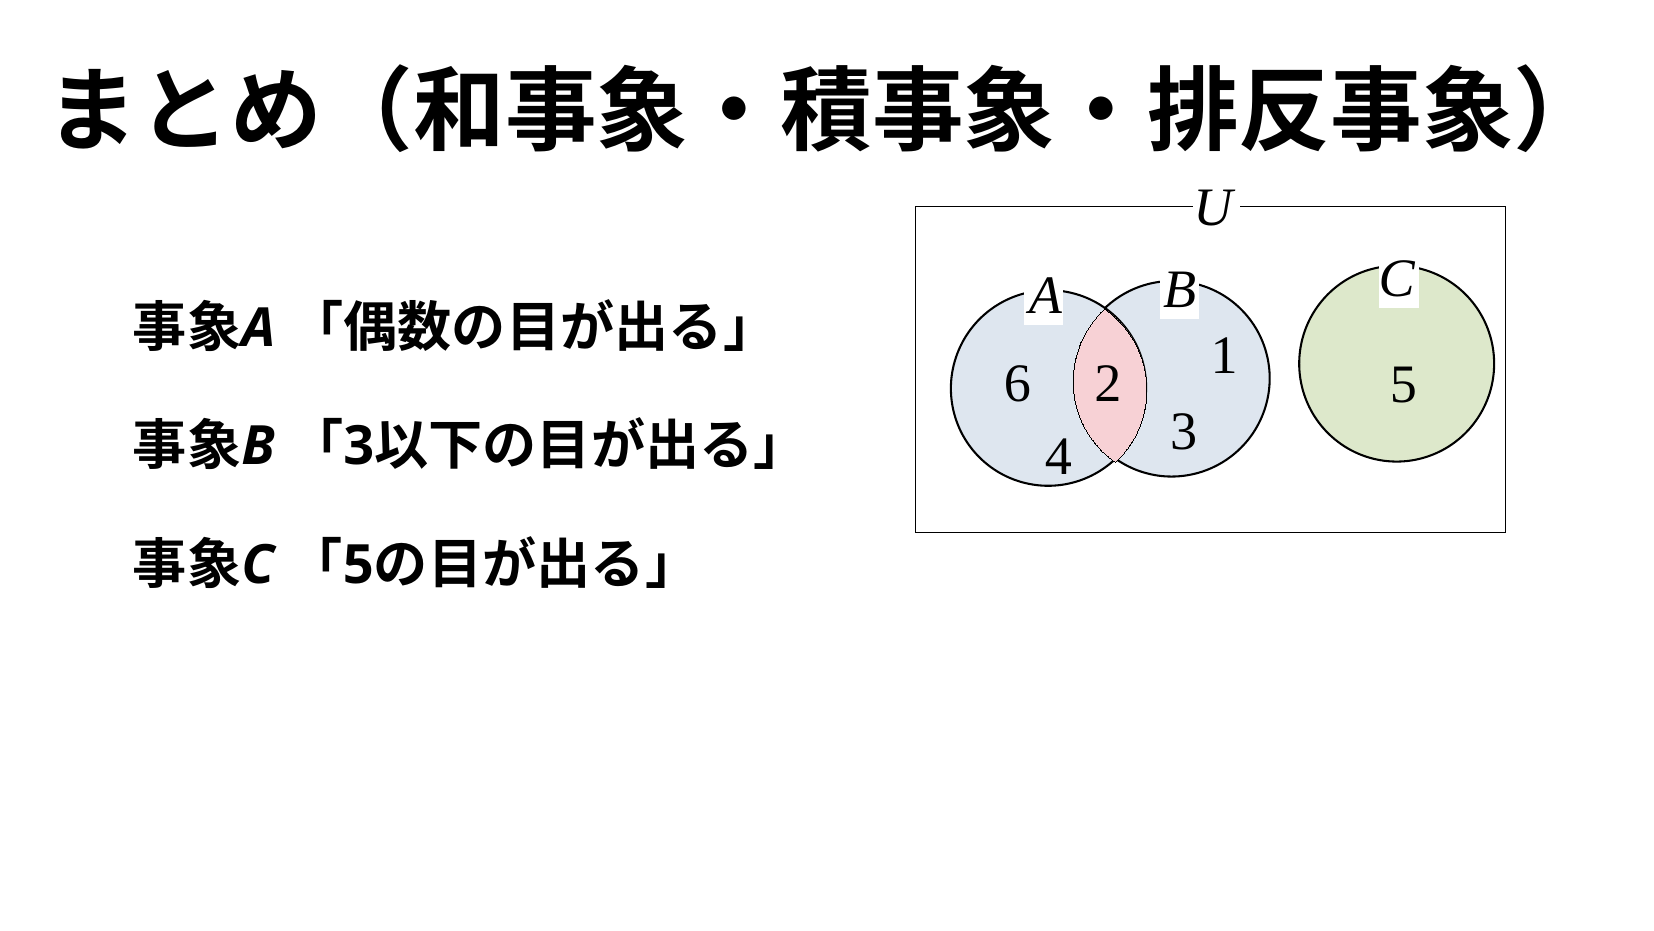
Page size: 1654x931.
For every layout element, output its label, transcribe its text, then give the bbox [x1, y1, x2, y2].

text_box [1299, 267, 1495, 462]
chart [1043, 425, 1074, 486]
chart [1170, 401, 1198, 462]
title まとめ（和事象・積事象・排反事象） [29, 29, 1625, 178]
chart [1389, 354, 1418, 415]
chart [1378, 248, 1420, 309]
chart [1210, 324, 1238, 385]
chart [1160, 258, 1199, 319]
chart [1003, 353, 1033, 414]
chart [1193, 177, 1241, 238]
chart [1092, 353, 1123, 414]
chart [1024, 264, 1063, 325]
text_box [950, 281, 1270, 486]
text_box 事象A 「偶数の目が出る」 事象B 「3以下の目が出る」 事象C 「5の目が出る」 [118, 236, 863, 562]
